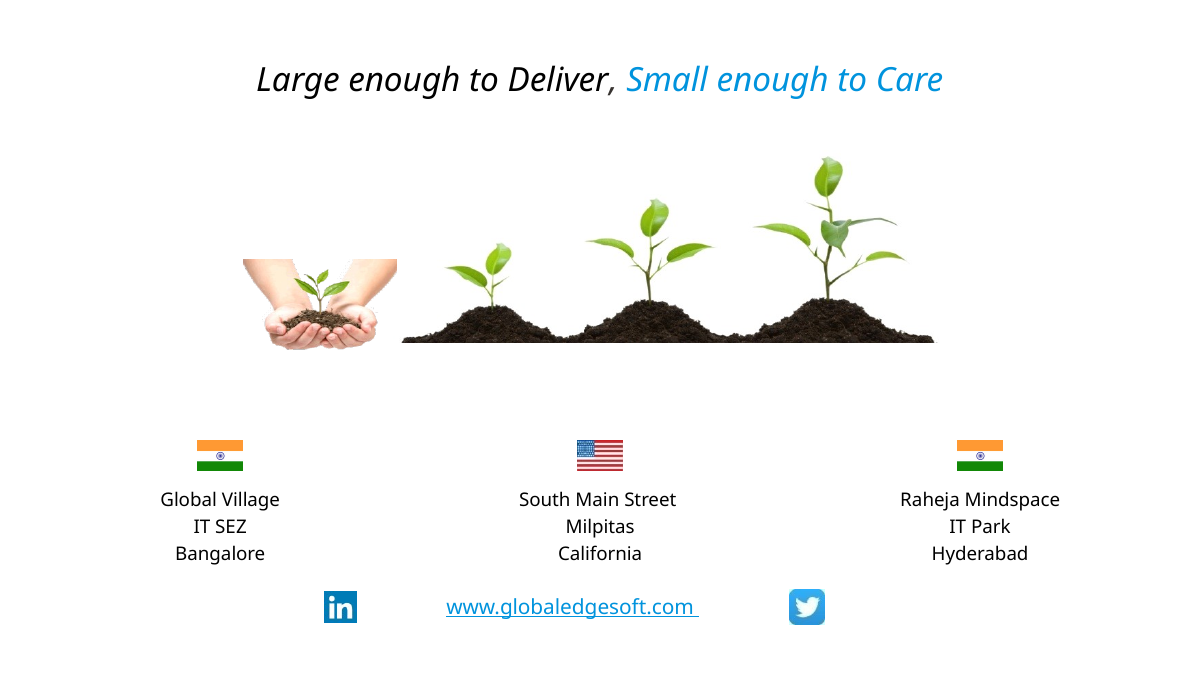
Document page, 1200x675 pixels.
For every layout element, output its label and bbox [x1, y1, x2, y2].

picture [329, 596, 334, 619]
picture [789, 589, 825, 625]
picture [197, 440, 243, 471]
picture [957, 440, 1003, 471]
picture [577, 440, 623, 471]
picture [243, 117, 957, 350]
picture [337, 603, 353, 619]
